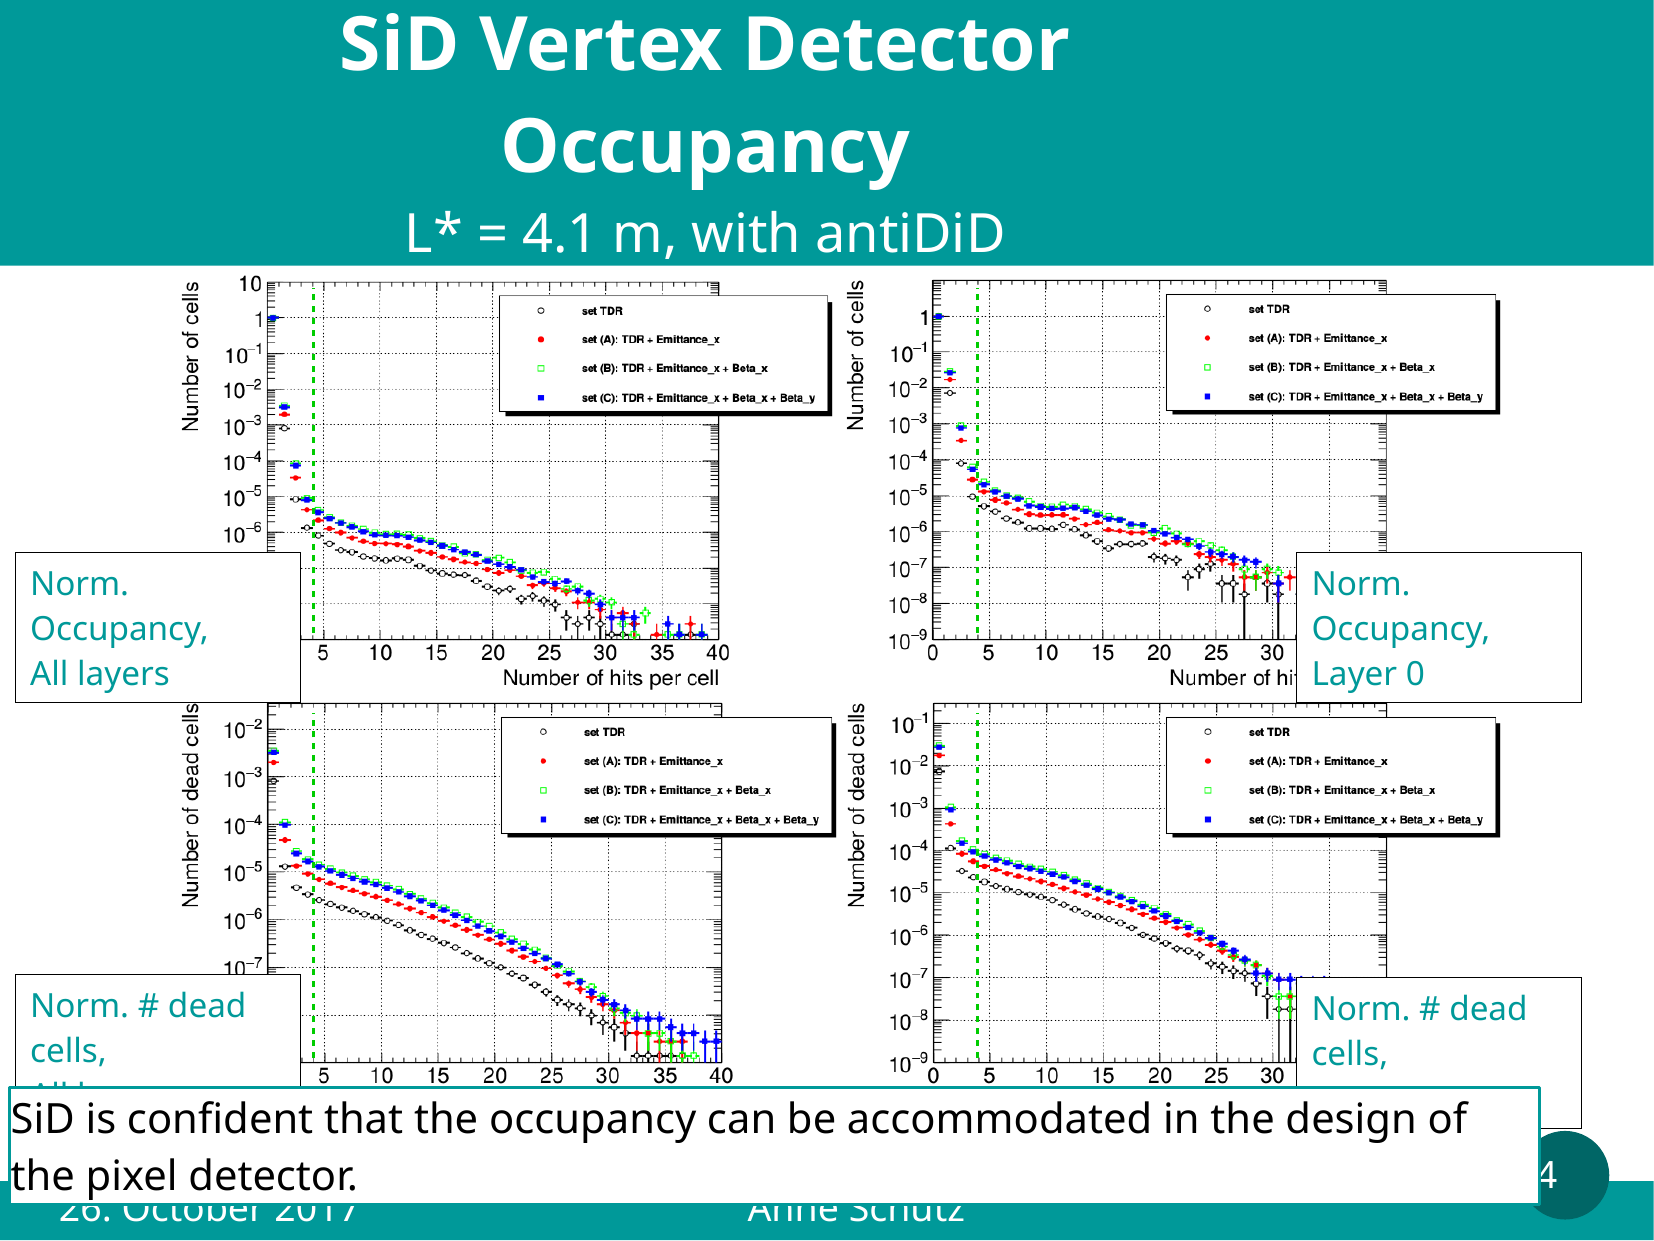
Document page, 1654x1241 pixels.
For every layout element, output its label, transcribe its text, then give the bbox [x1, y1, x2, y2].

text_box SiD is confident that the occupancy can be accommodated in the design of the pixel detector. [9, 1114, 1540, 1178]
text_box Norm. Occupancy, Layer 0 [1296, 552, 1582, 664]
title SiD Vertex Detector Occupancy L* = 4.1 m, with antiDiD [340, 0, 1314, 269]
picture [175, 692, 1509, 1086]
picture [175, 269, 1509, 691]
text_box Norm. Occupancy, All layers [15, 552, 301, 664]
text_box Norm. # dead cells, All layers [15, 974, 301, 1086]
text_box Norm. # dead cells, Layer 0 [1296, 977, 1582, 1089]
